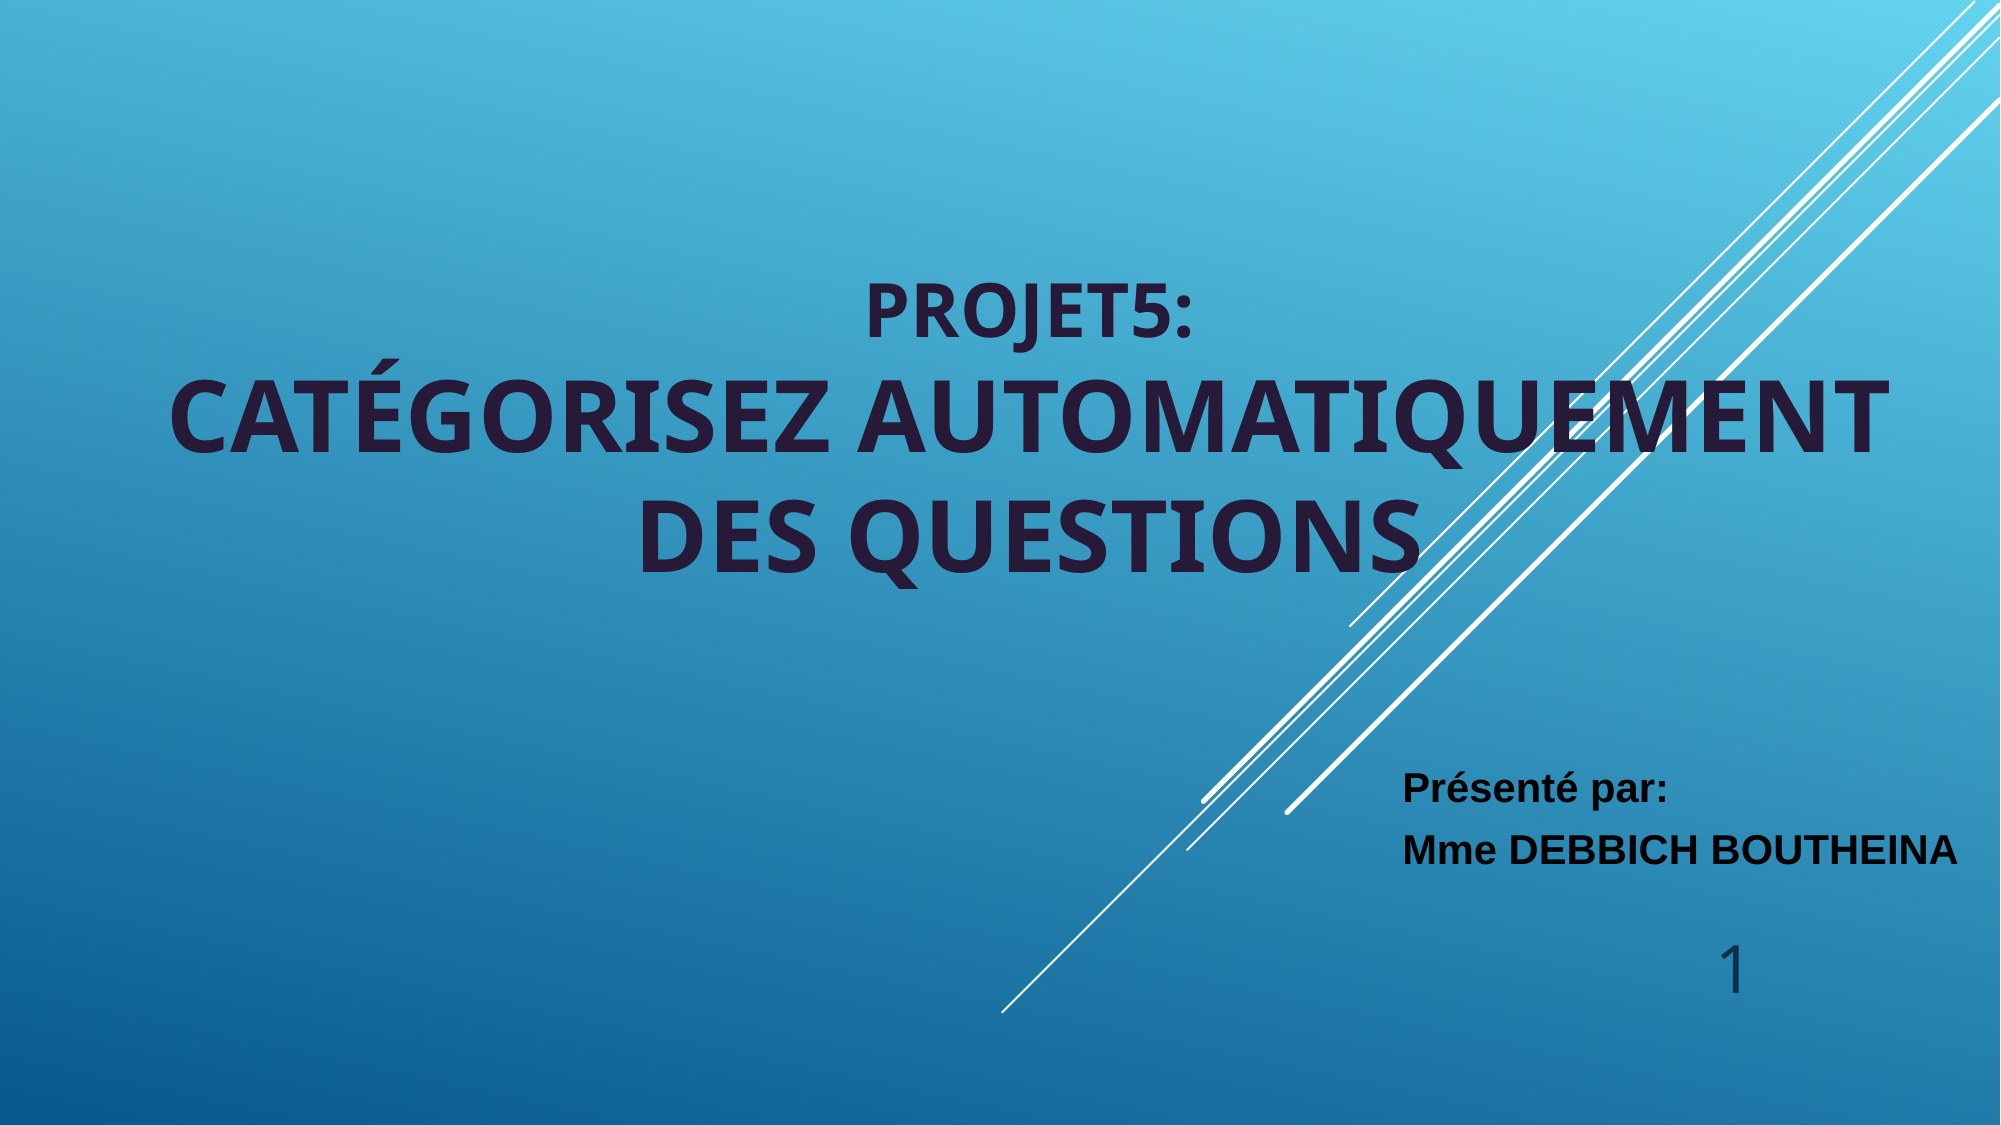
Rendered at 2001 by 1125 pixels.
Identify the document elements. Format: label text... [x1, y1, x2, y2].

text_box [1700, 915, 1888, 1026]
title PROJET5: Catégorisez automatiquement des questions [112, 23, 1947, 601]
subtitle Présenté par: Mme DEBBICH BOUTHEINA [1387, 753, 1983, 937]
